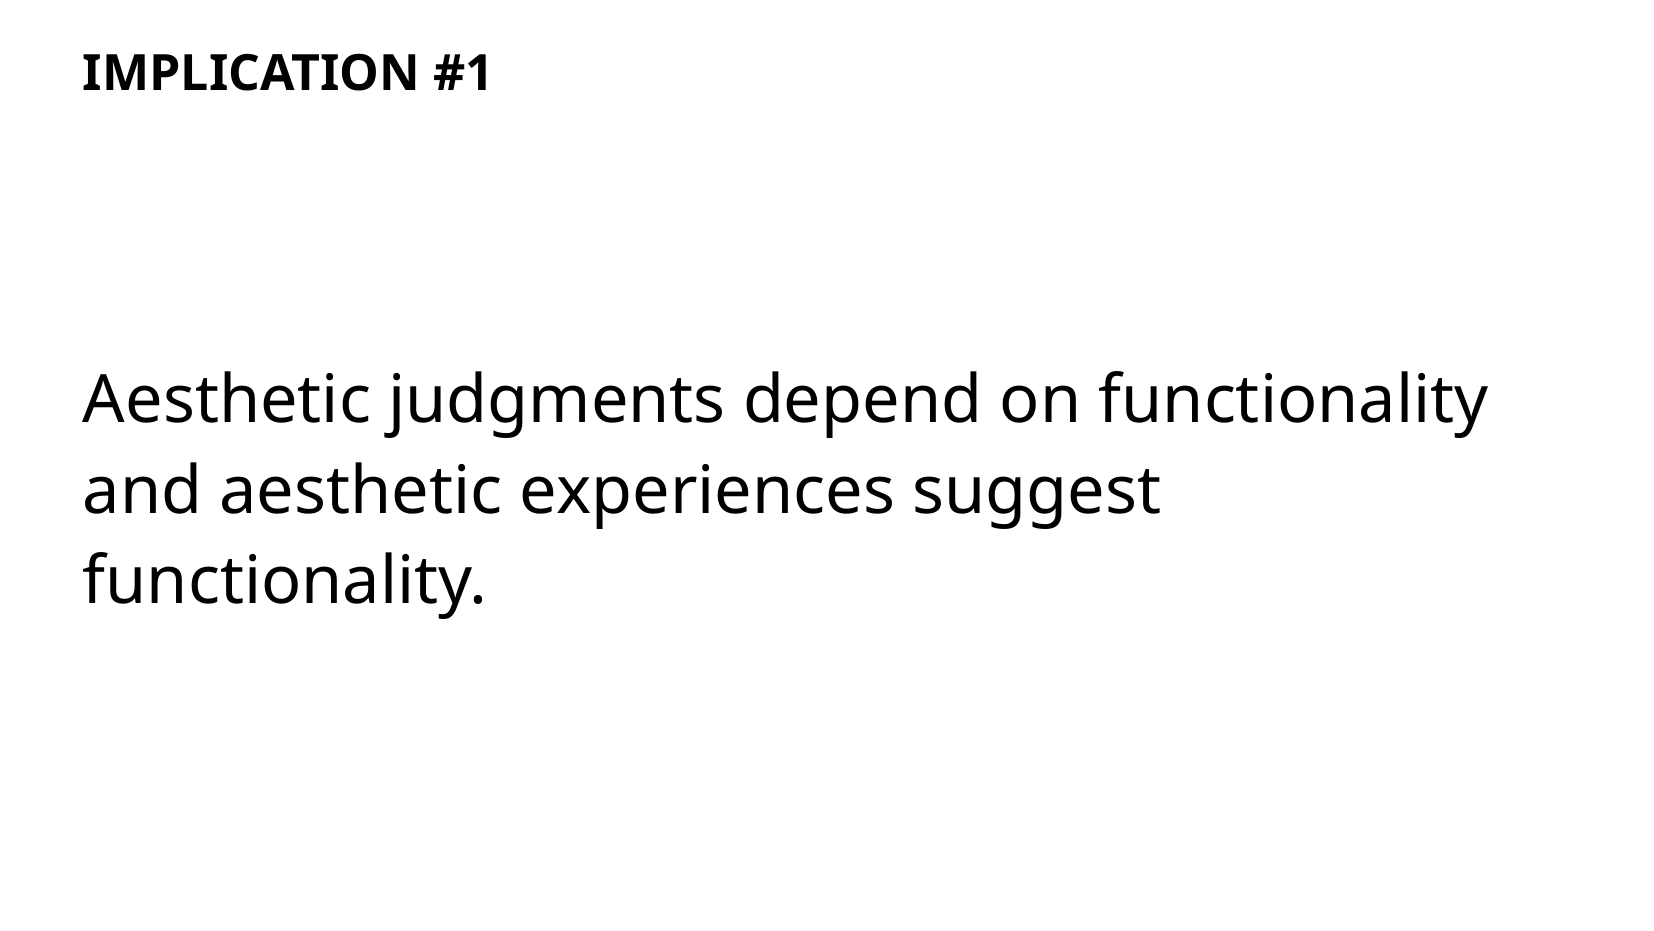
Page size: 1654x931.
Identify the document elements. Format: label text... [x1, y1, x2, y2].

list Aesthetic judgments depend on functionality and aesthetic experiences suggest functionality. [82, 217, 1571, 758]
title IMPLICATION #1 [82, 37, 1571, 193]
